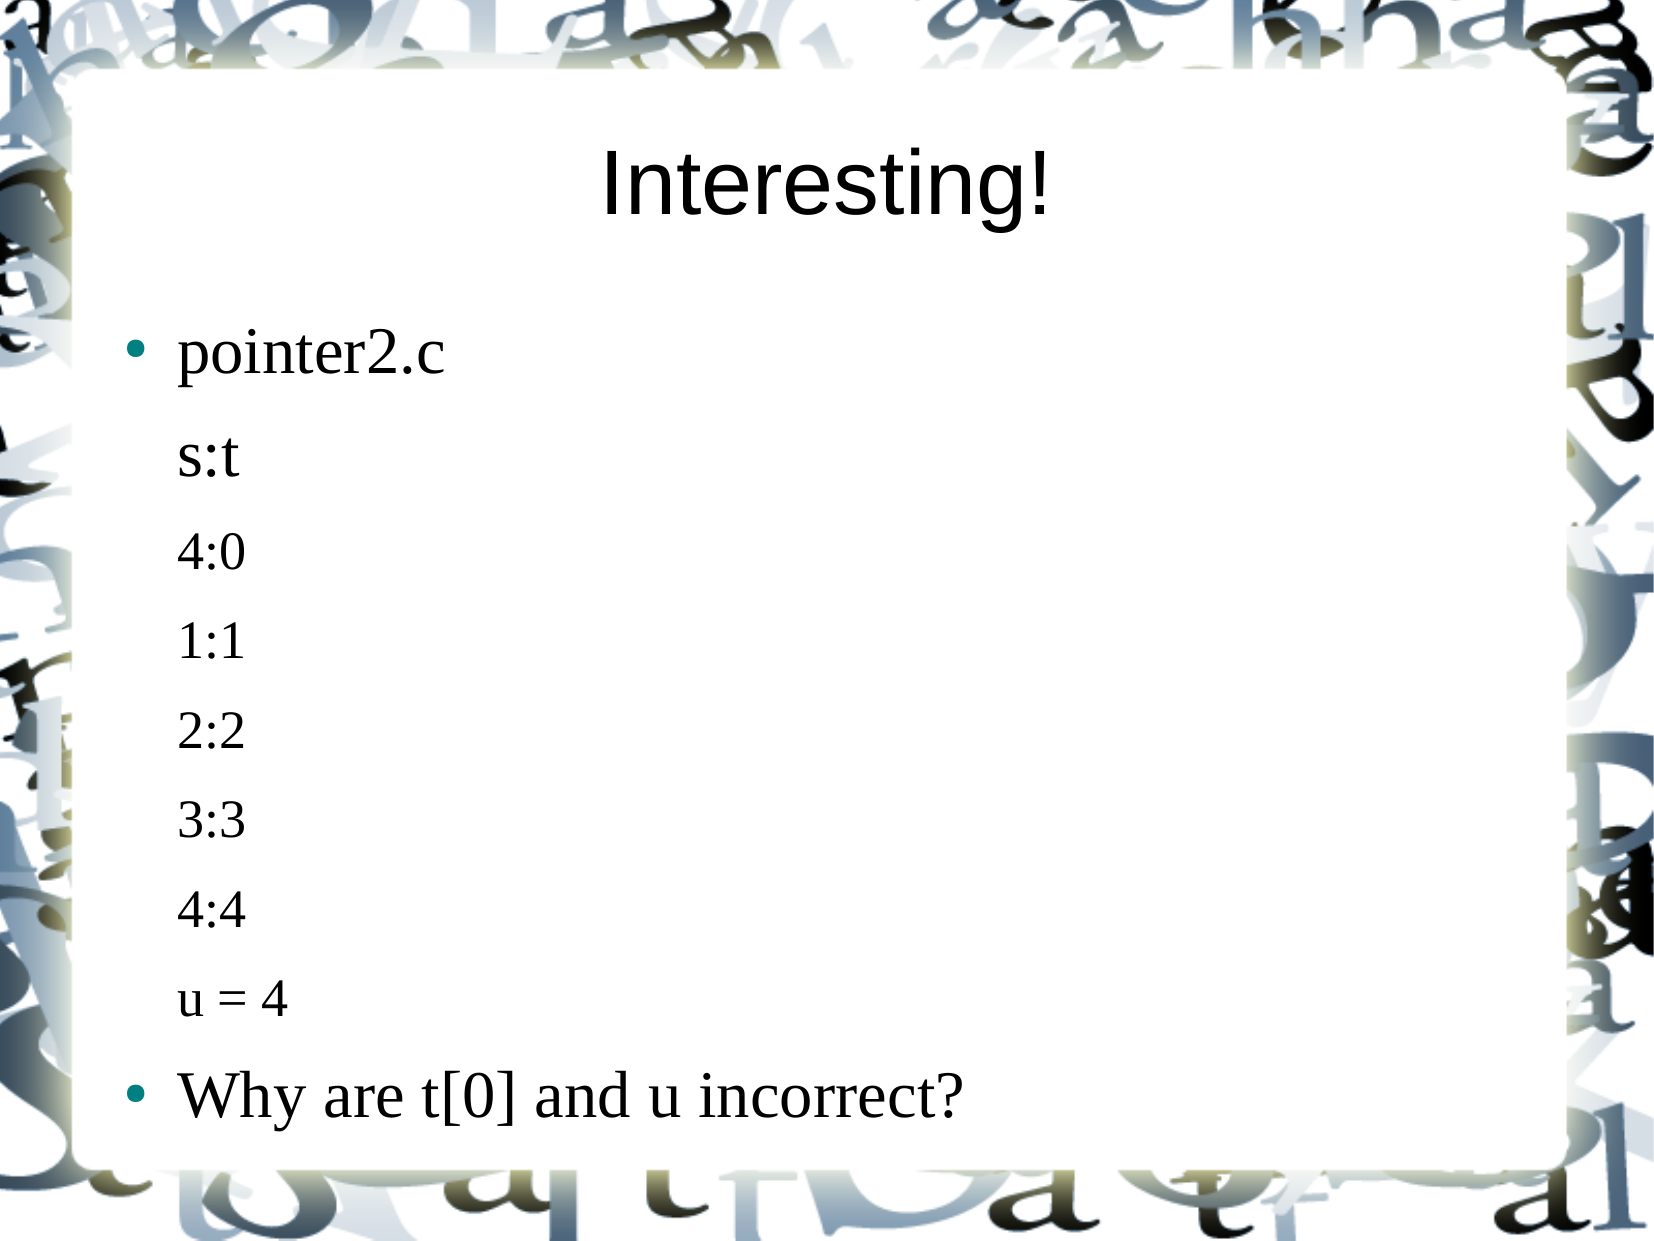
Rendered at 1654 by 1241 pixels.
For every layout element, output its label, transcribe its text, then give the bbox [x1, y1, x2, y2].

title Interesting! [82, 86, 1571, 279]
list pointer2.c s:t 4:0 1:1 2:2 3:3 4:4 u = 4 Why are t[0] and u incorrect? [106, 313, 1530, 1133]
picture [0, 0, 1654, 1241]
